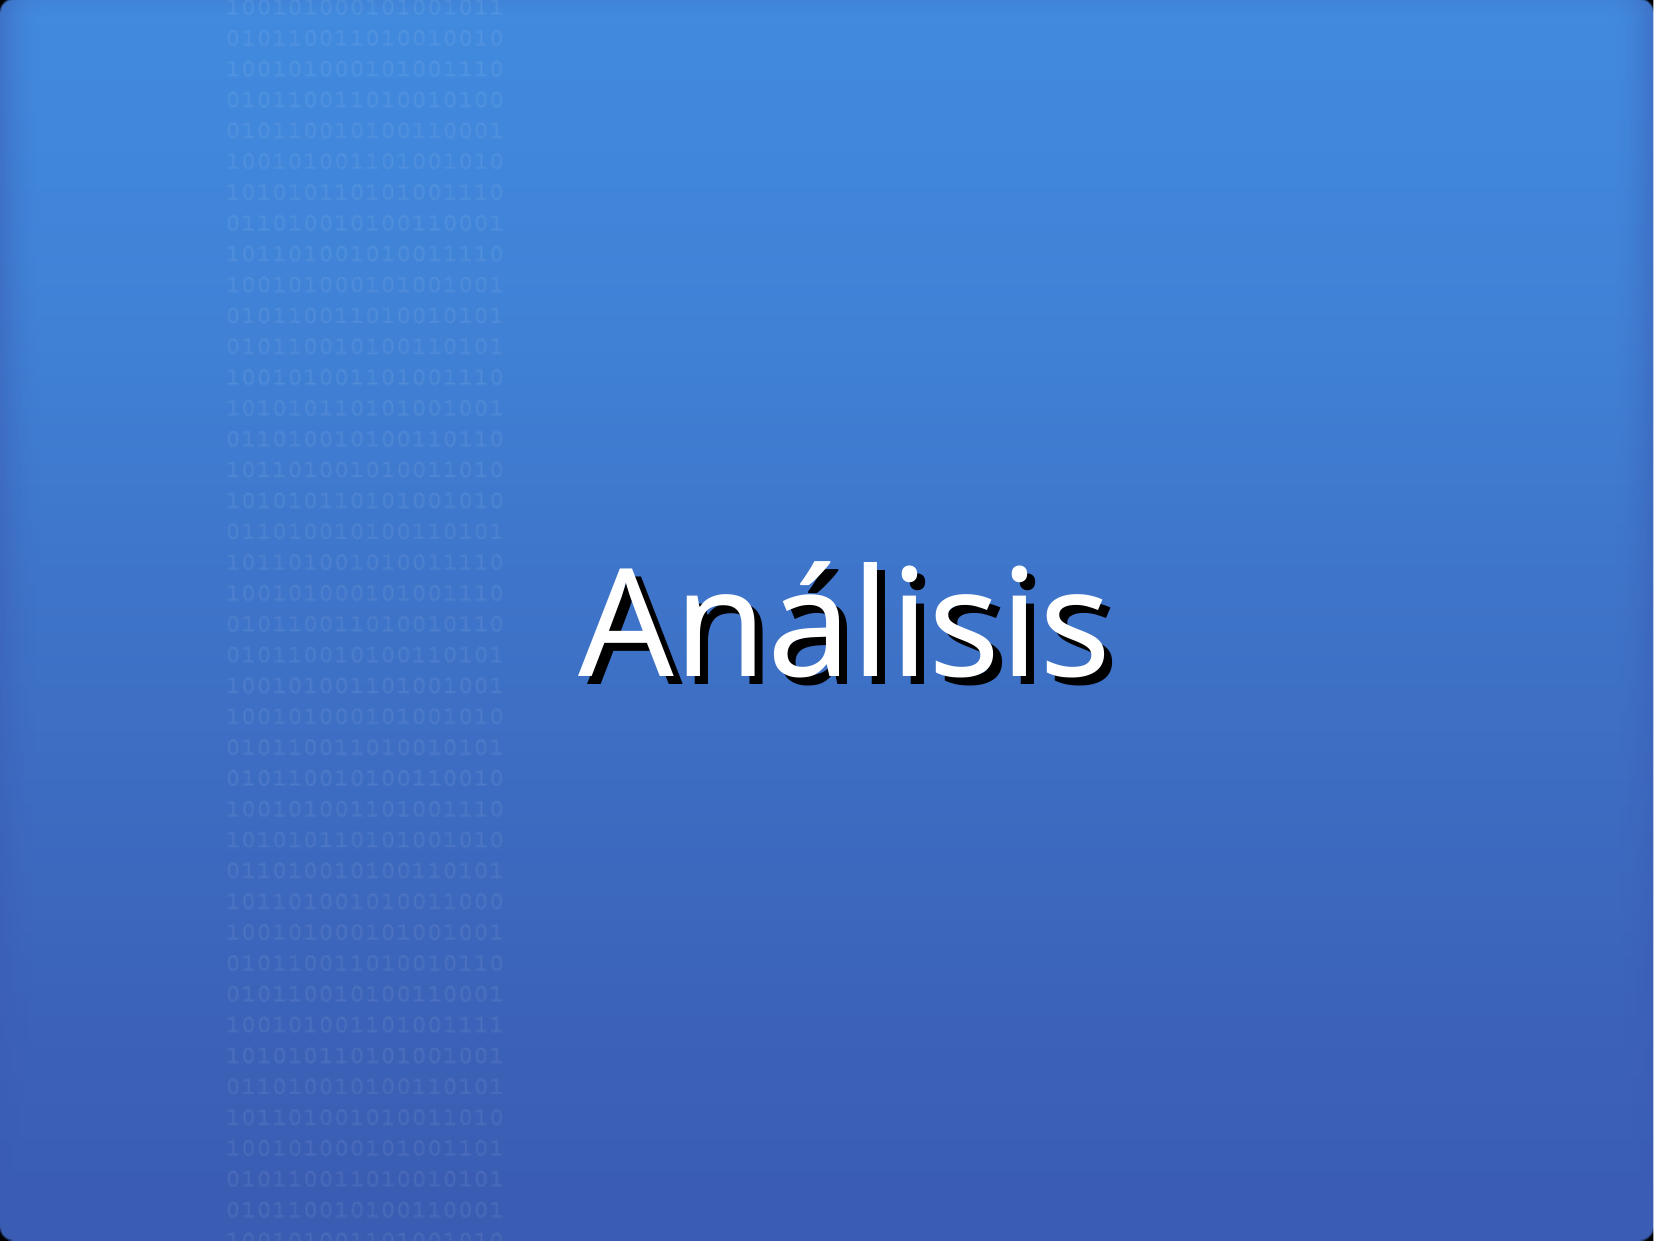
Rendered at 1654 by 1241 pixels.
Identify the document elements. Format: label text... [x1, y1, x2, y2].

subtitle Análisis [121, 118, 1534, 1119]
picture [0, 0, 1654, 1241]
